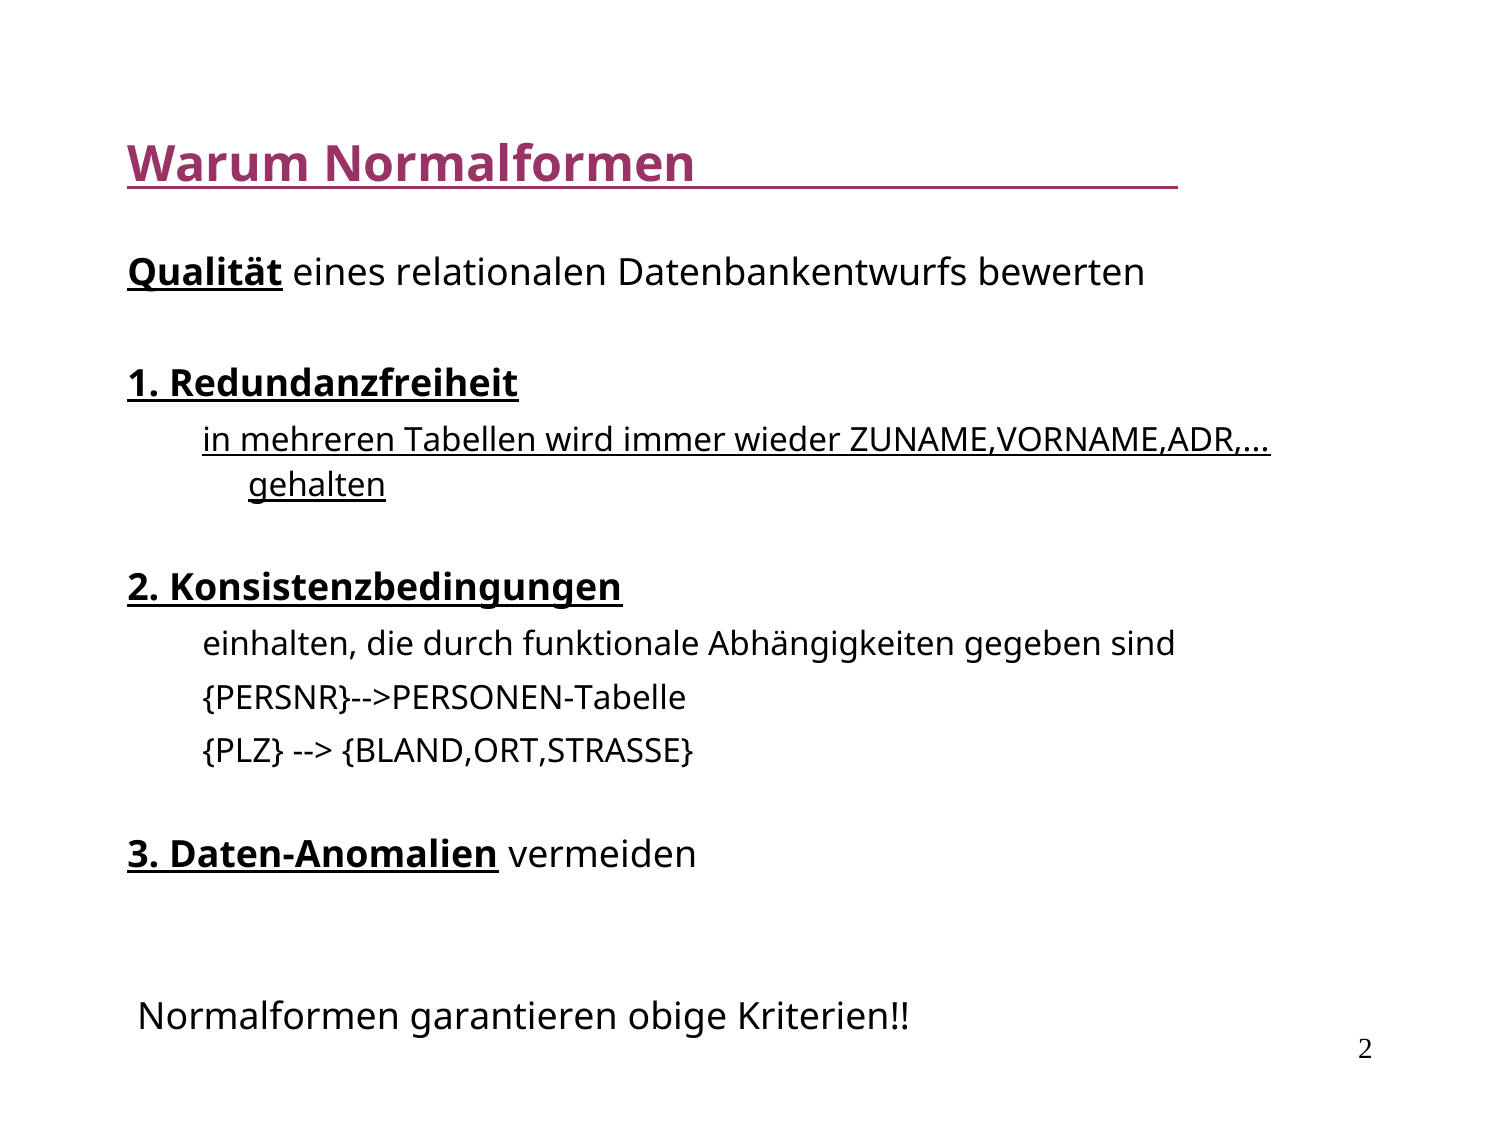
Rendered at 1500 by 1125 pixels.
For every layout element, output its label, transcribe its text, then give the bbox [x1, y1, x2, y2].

title Warum Normalformen [112, 99, 1388, 226]
list Qualität eines relationalen Datenbankentwurfs bewerten 1. Redundanzfreiheit in mehreren Tabellen wird immer wieder ZUNAME,VORNAME,ADR,... gehalten 2. Konsistenzbedingungen einhalten, die durch funktionale Abhängigkeiten gegeben sind {PERSNR}-->PERSONEN-Tabelle {PLZ} --> {BLAND,ORT,STRASSE} 3. Daten-Anomalien vermeiden Normalformen garantieren obige Kriterien!! [112, 237, 1388, 1000]
